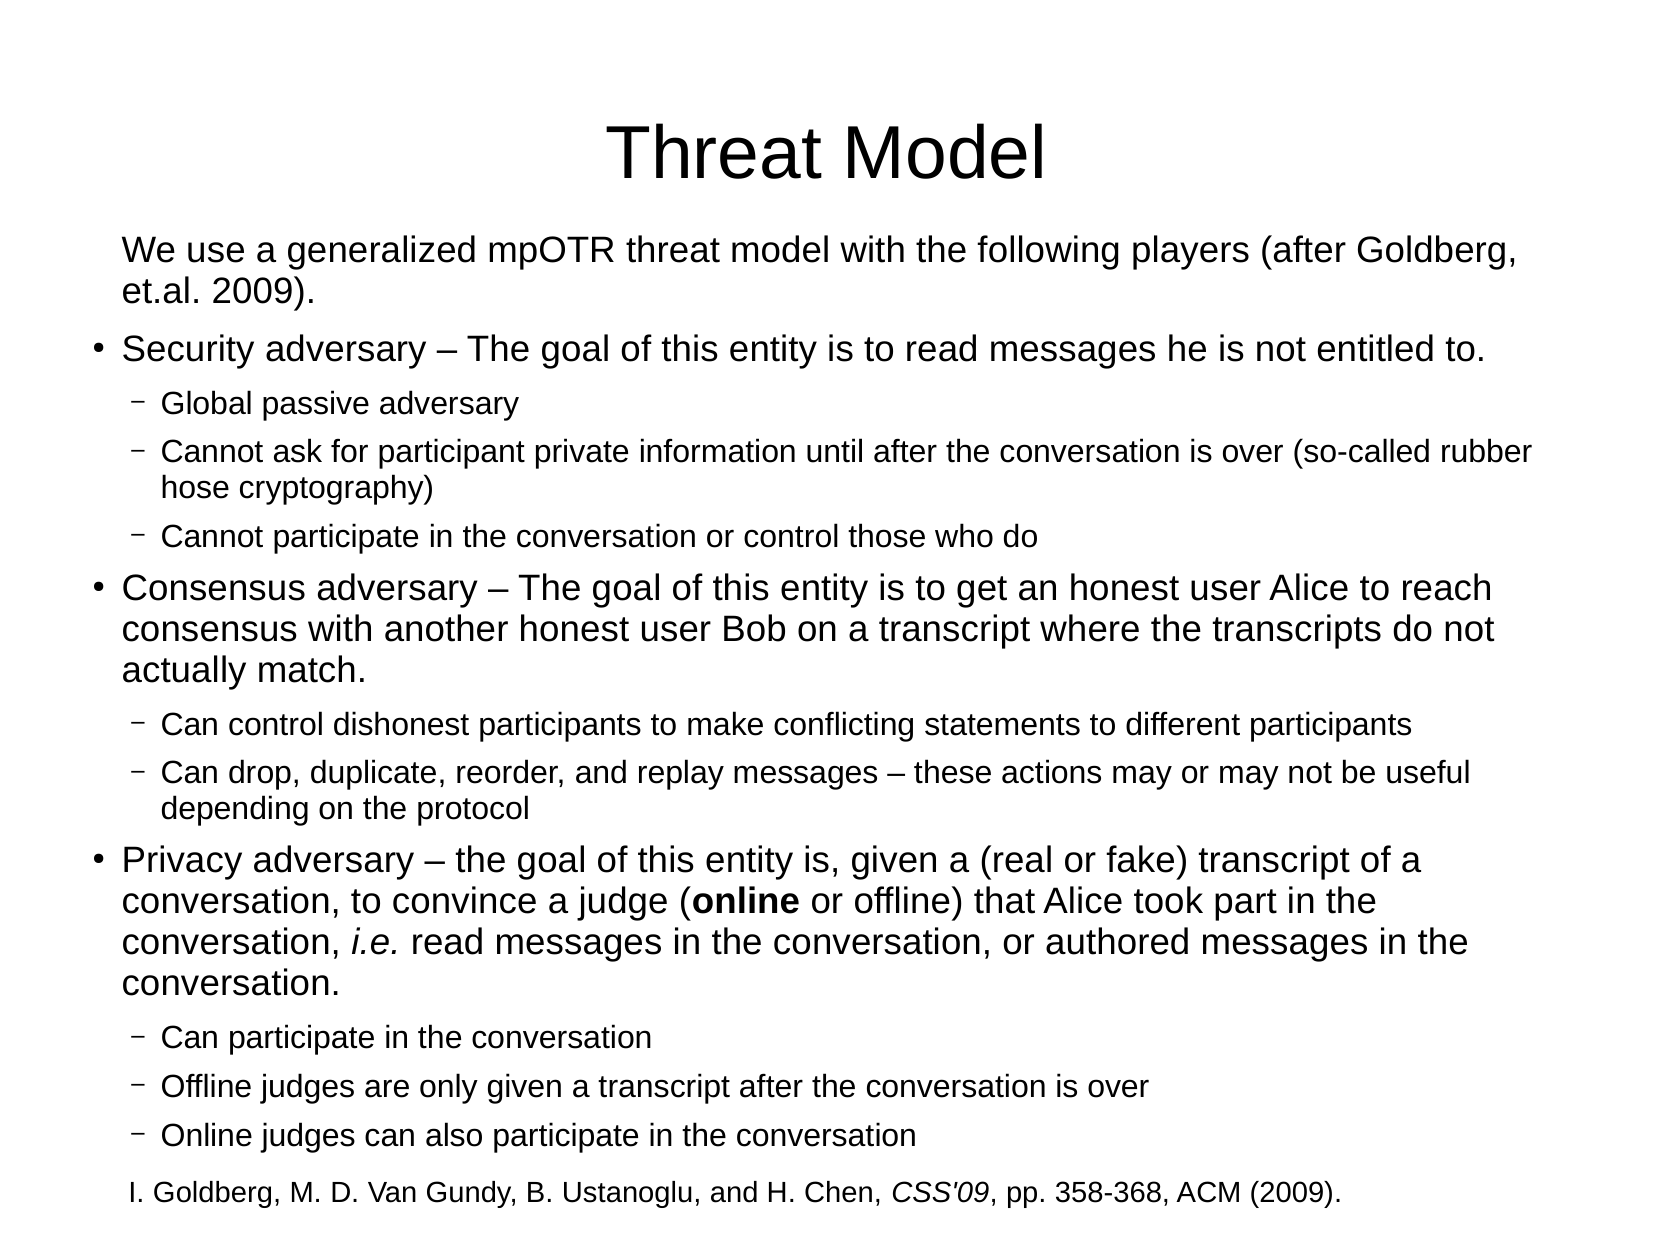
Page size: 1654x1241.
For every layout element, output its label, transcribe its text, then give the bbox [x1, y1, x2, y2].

text_box I. Goldberg, M. D. Van Gundy, B. Ustanoglu, and H. Chen, CSS'09, pp. 358-368, ACM (2009). [113, 1168, 1359, 1217]
title Threat Model [82, 49, 1571, 229]
list We use a generalized mpOTR threat model with the following players (after Goldberg, et.al. 2009). Security adversary – The goal of this entity is to read messages he is not entitled to. Global passive adversary Cannot ask for participant private information until after the conversation is over (so-called rubber hose cryptography) Cannot participate in the conversation or control those who do Consensus adversary – The goal of this entity is to get an honest user Alice to reach consensus with another honest user Bob on a transcript where the transcripts do not actually match. Can control dishonest participants to make conflicting statements to different participants Can drop, duplicate, reorder, and replay messages – these actions may or may not be useful depending on the protocol Privacy adversary – the goal of this entity is, given a (real or fake) transcript of a conversation, to convince a judge (online or offline) that Alice took part in the conversation, i.e. read messages in the conversation, or authored messages in the conversation. Can participate in the conversation Offline judges are only given a transcript after the conversation is over Online judges can also participate in the conversation [82, 229, 1571, 1169]
